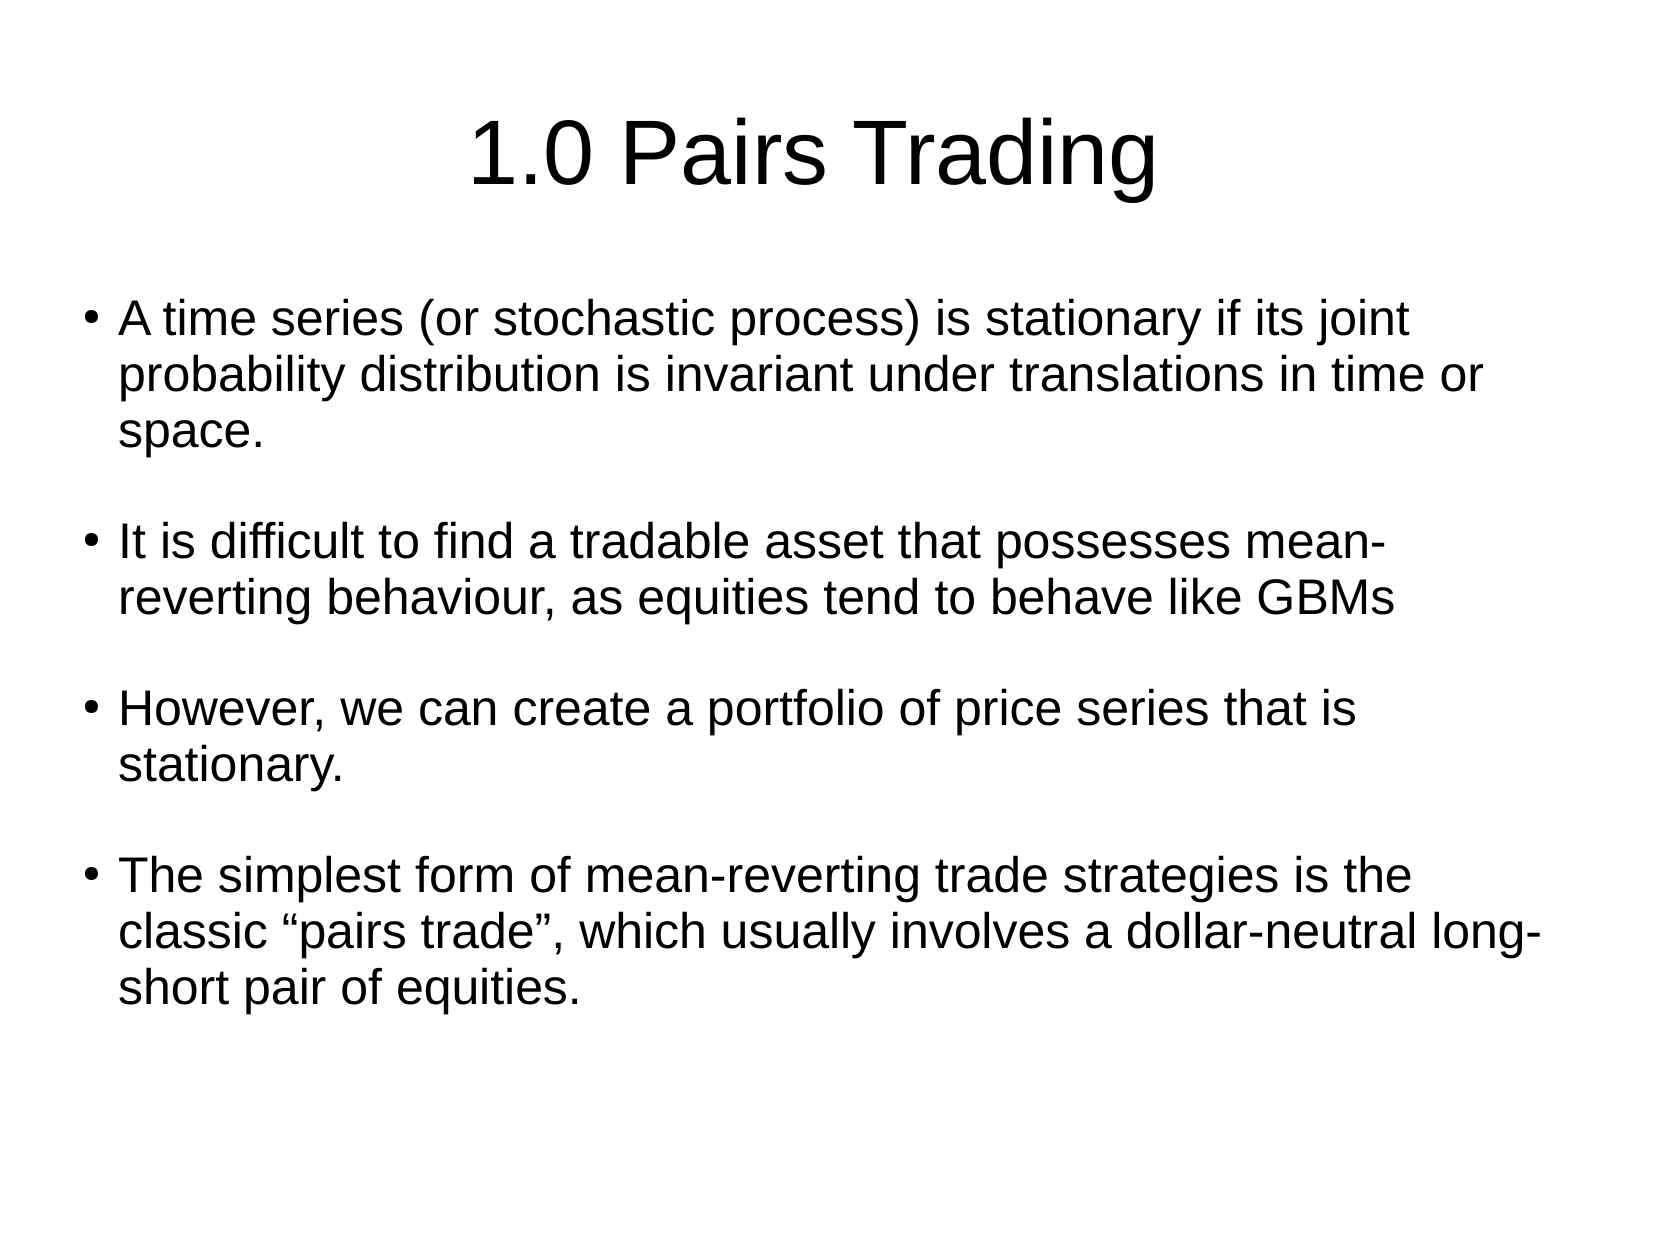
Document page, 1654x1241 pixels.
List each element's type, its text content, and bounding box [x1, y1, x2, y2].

text_box A time series (or stochastic process) is stationary if its joint probability distribution is invariant under translations in time or space. It is difficult to find a tradable asset that possesses mean-reverting behaviour, as equities tend to behave like GBMs However, we can create a portfolio of price series that is stationary. The simplest form of mean-reverting trade strategies is the classic “pairs trade”, which usually involves a dollar-neutral long-short pair of equities. [82, 290, 1571, 1109]
title 1.0 Pairs Trading [82, 49, 1571, 257]
